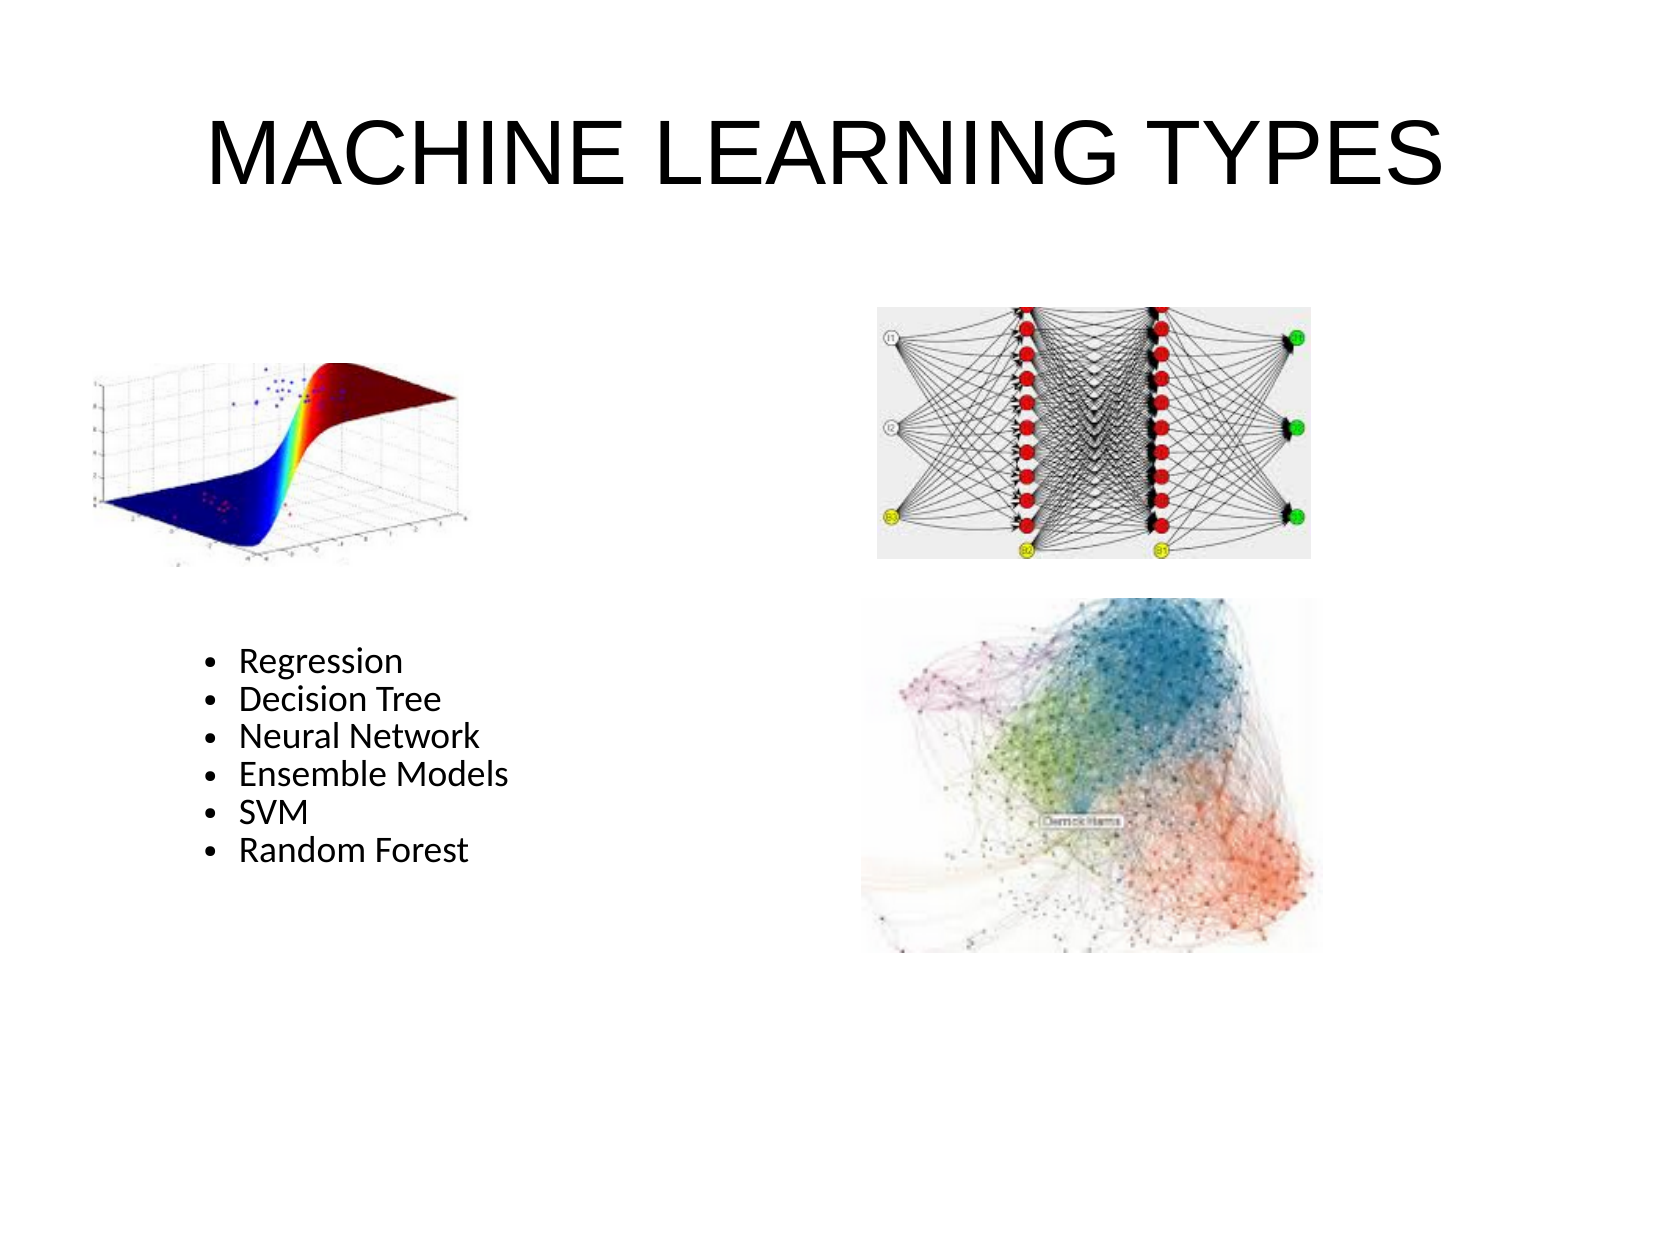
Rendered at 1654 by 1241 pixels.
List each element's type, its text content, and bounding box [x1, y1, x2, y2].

picture [877, 307, 1311, 559]
text_box Regression Decision Tree Neural Network Ensemble Models SVM Random Forest [188, 637, 626, 928]
list [82, 290, 1571, 1010]
picture [861, 598, 1323, 953]
picture [92, 363, 473, 568]
title MACHINE LEARNING TYPES [82, 49, 1571, 257]
